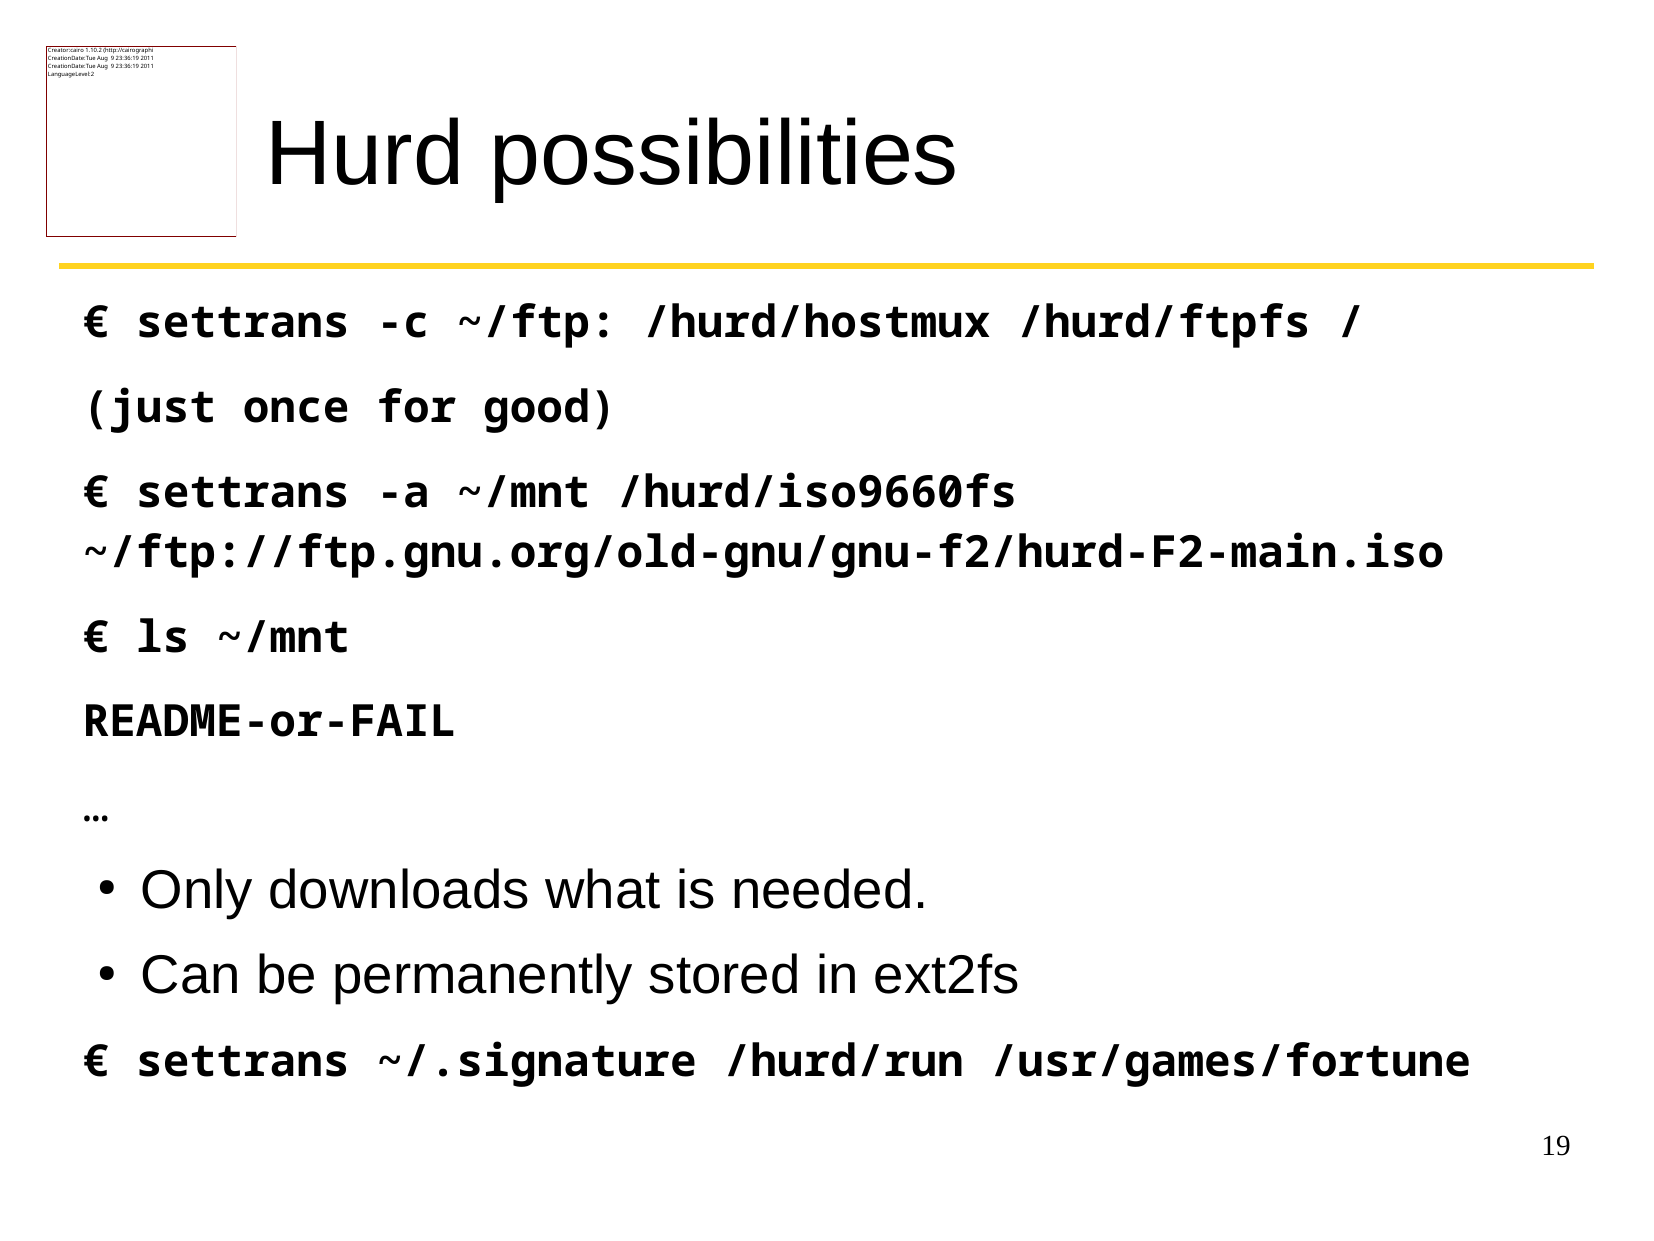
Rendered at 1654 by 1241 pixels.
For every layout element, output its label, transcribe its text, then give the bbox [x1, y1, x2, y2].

list € settrans -c ~/ftp: /hurd/hostmux /hurd/ftpfs / (just once for good) € settrans -a ~/mnt /hurd/iso9660fs ~/ftp://ftp.gnu.org/old-gnu/gnu-f2/hurd-F2-main.iso € ls ~/mnt README-or-FAIL … Only downloads what is needed. Can be permanently stored in ext2fs € settrans ~/.signature /hurd/run /usr/games/fortune [82, 290, 1571, 1109]
title Hurd possibilities [265, 49, 1571, 257]
